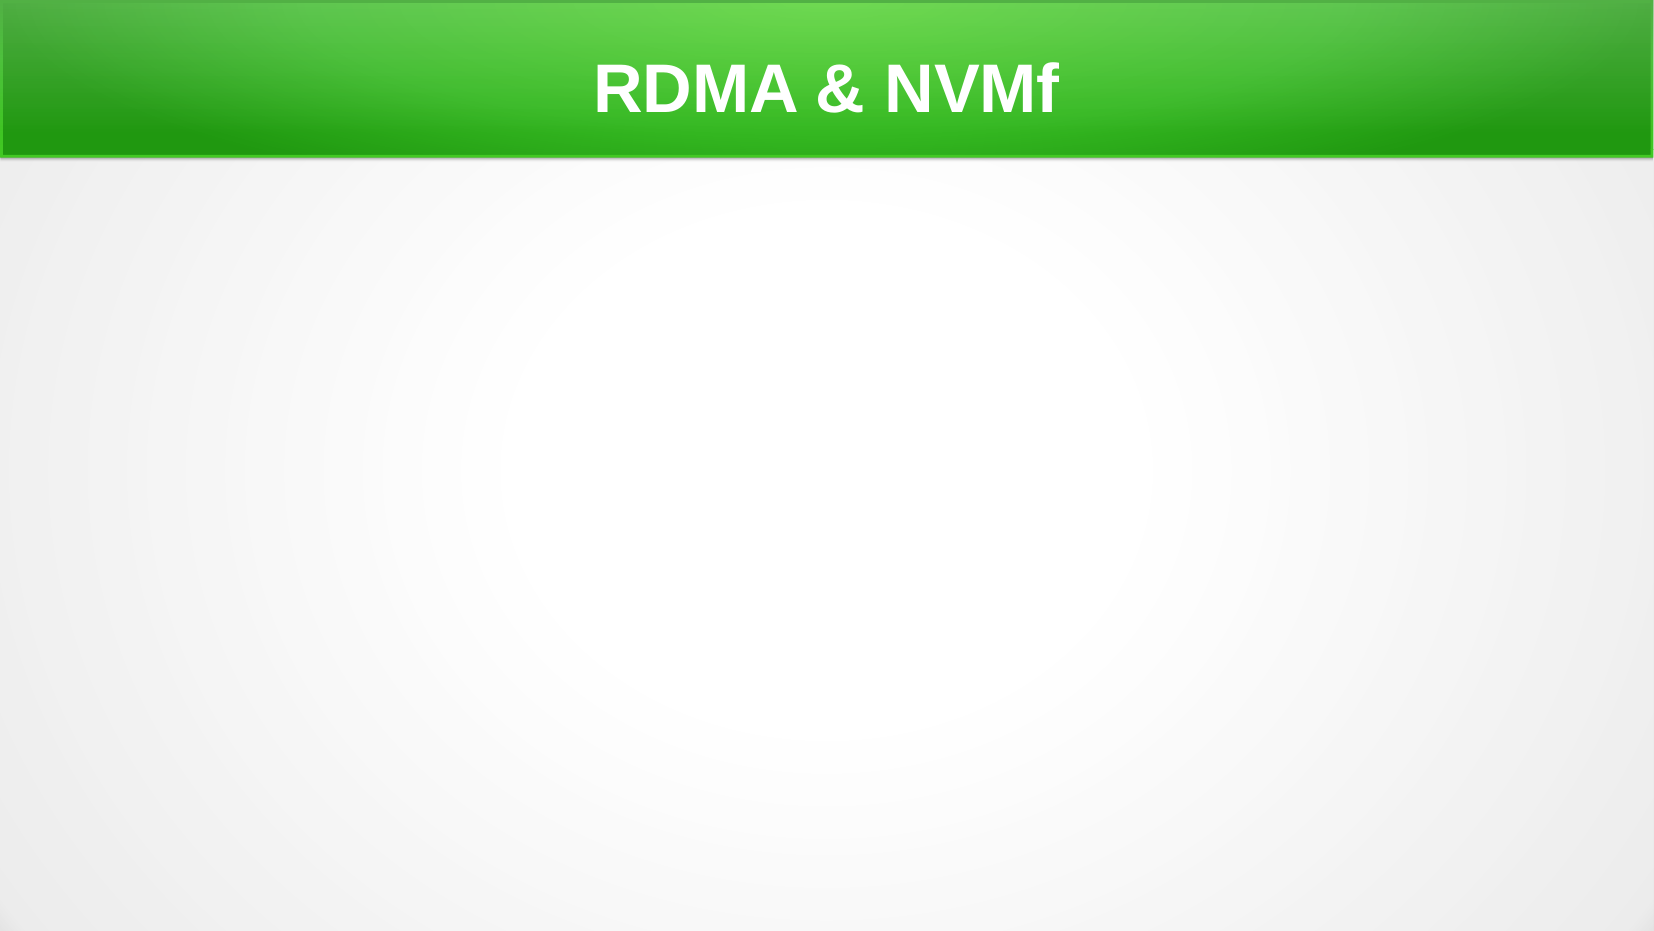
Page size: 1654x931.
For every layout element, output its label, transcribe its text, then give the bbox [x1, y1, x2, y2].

title RDMA & NVMf [82, 35, 1571, 142]
